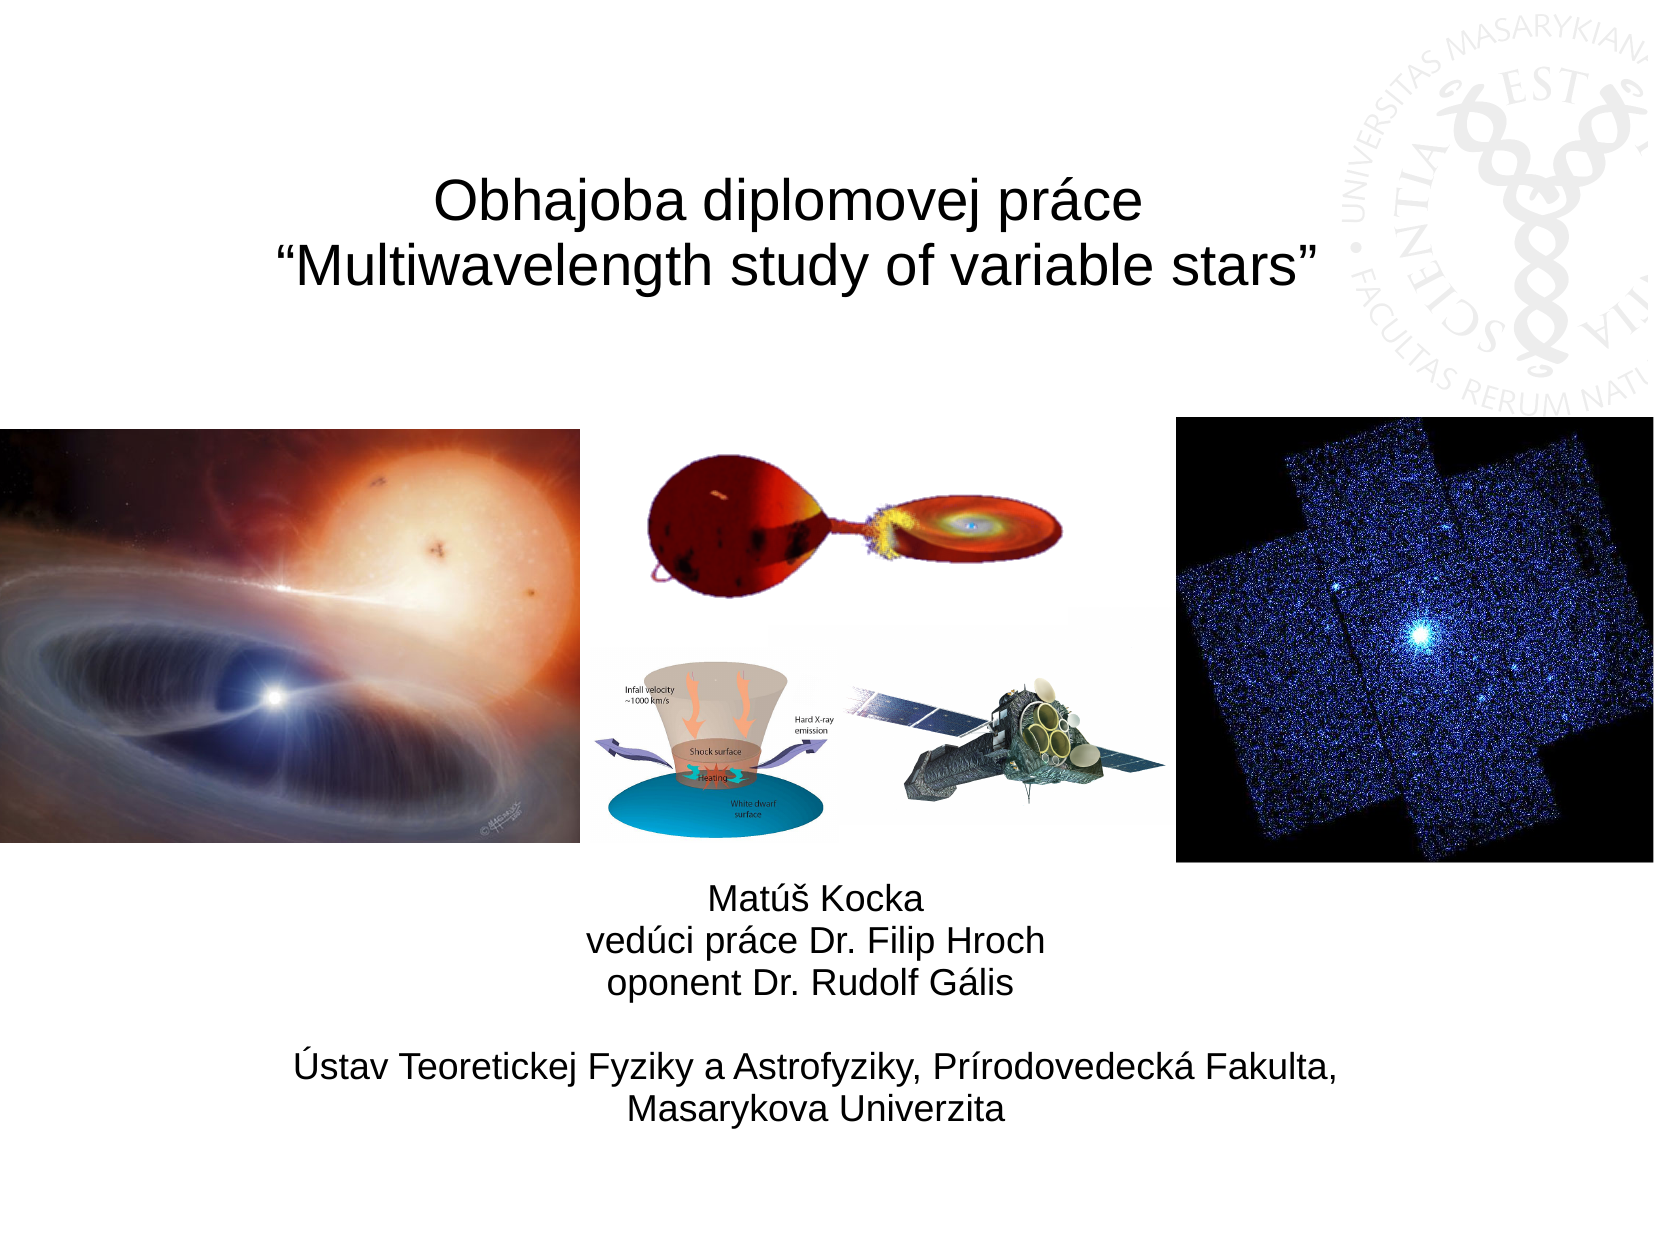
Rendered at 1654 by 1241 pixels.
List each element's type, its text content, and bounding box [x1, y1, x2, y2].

text_box Matúš Kocka vedúci práce Dr. Filip Hroch oponent Dr. Rudolf Gális Ústav Teoretickej Fyziky a Astrofyziky, Prírodovedecká Fakulta, Masarykova Univerzita [278, 870, 1362, 1138]
picture [590, 0, 1654, 863]
text_box Obhajoba diplomovej práce “Multiwavelength study of variable stars” [261, 160, 1334, 371]
picture [0, 429, 580, 843]
